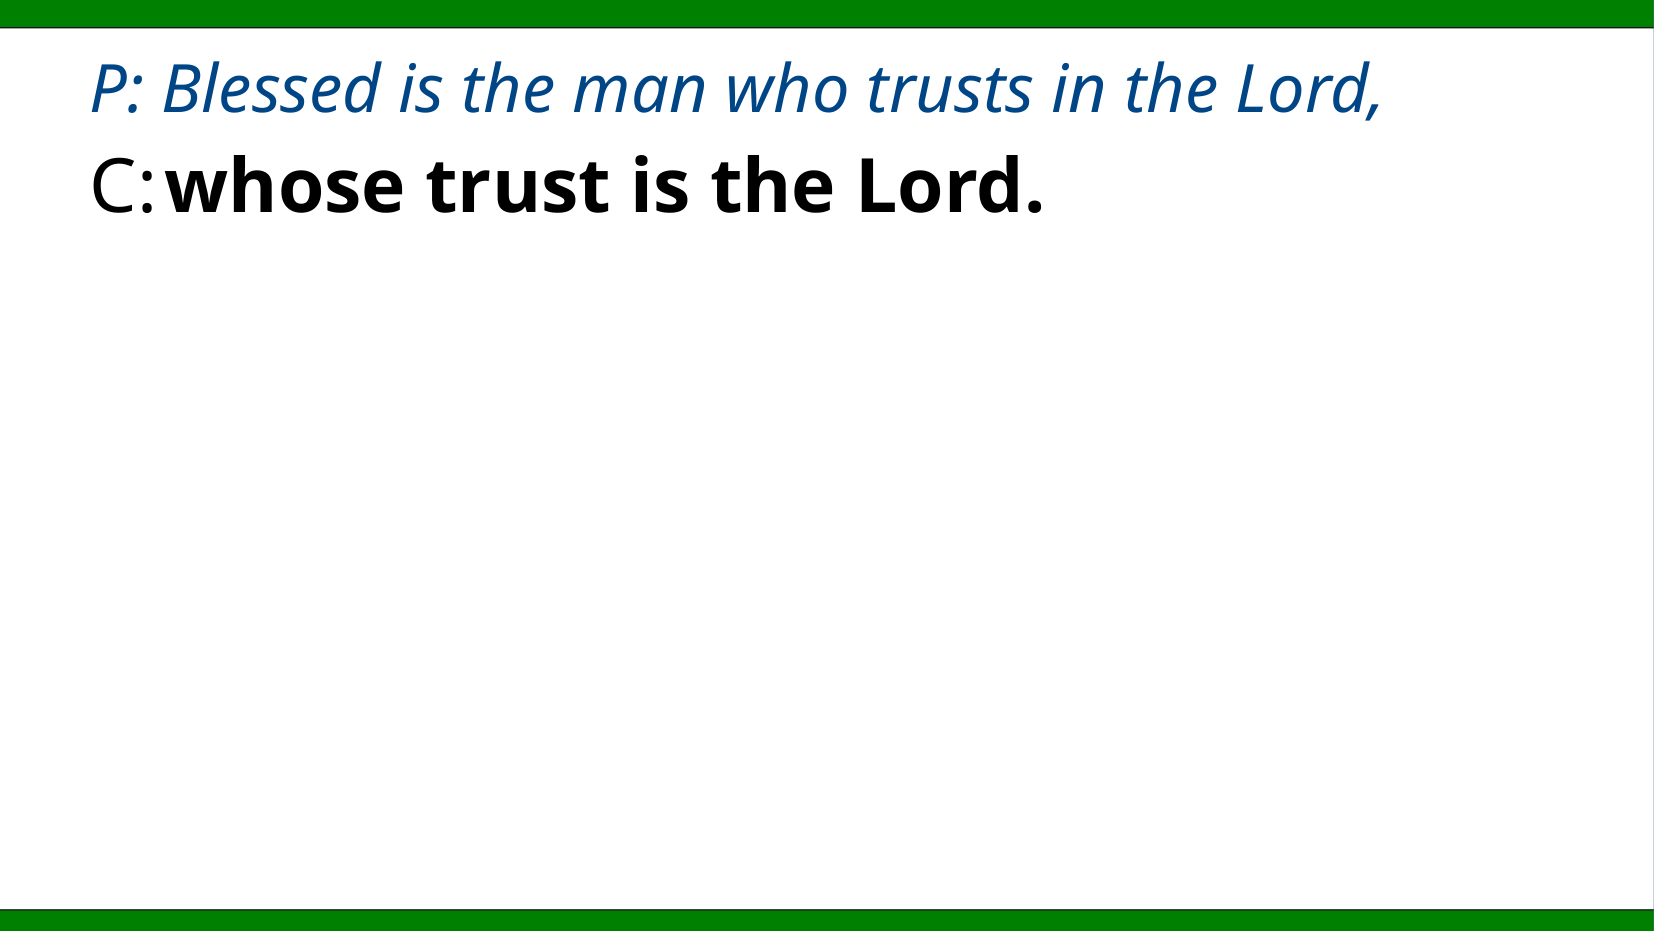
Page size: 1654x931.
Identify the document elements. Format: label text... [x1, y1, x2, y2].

text_box P: Blessed is the man who trusts in the Lord, C: whose trust is the Lord. [75, 34, 1573, 241]
picture [0, 0, 1654, 931]
